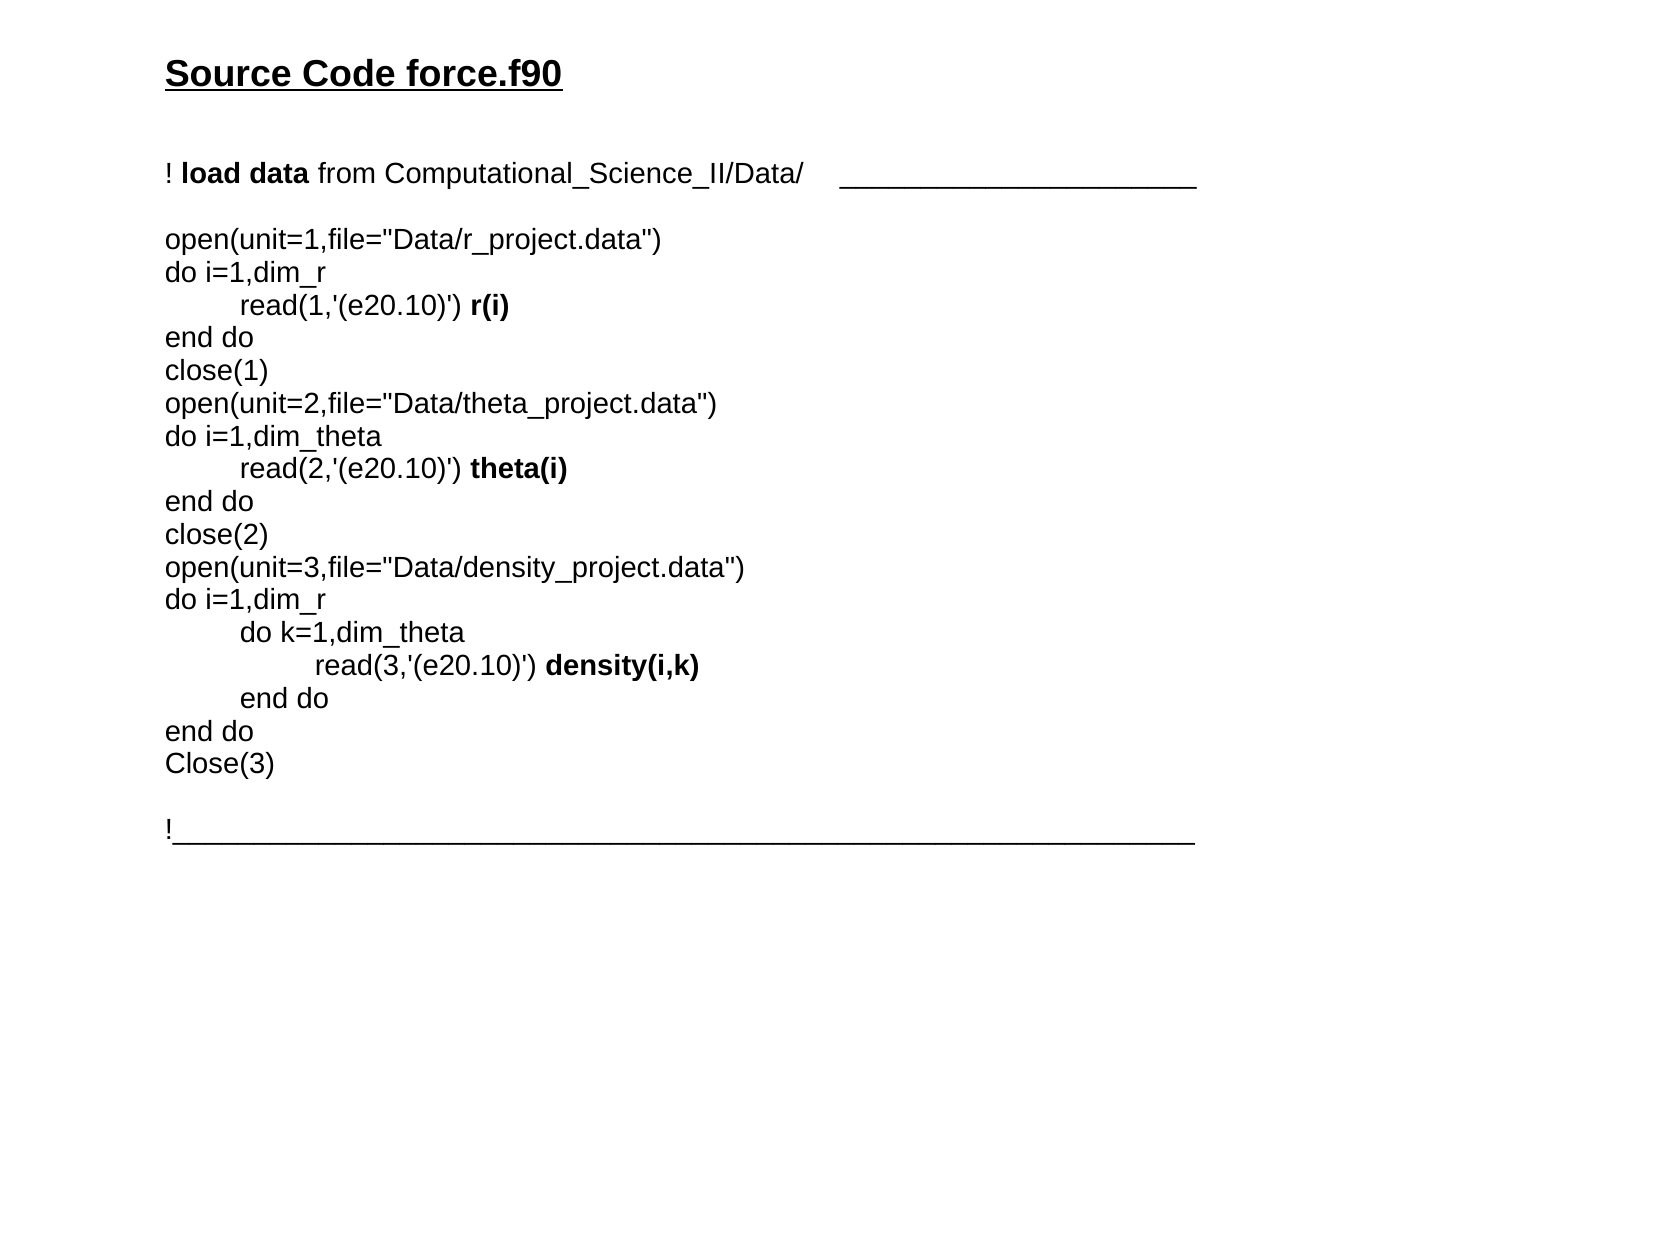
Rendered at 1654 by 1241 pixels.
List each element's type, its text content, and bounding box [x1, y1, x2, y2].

text_box ! load data from Computational_Science_II/Data/ ______________________ open(unit=1,file="Data/r_project.data") do i=1,dim_r read(1,'(e20.10)') r(i) end do close(1) open(unit=2,file="Data/theta_project.data") do i=1,dim_theta read(2,'(e20.10)') theta(i) end do close(2) open(unit=3,file="Data/density_project.data") do i=1,dim_r do k=1,dim_theta read(3,'(e20.10)') density(i,k) end do end do Close(3) !_______________________________________________________________ [150, 150, 1501, 854]
text_box Source Code force.f90 [150, 45, 1501, 102]
